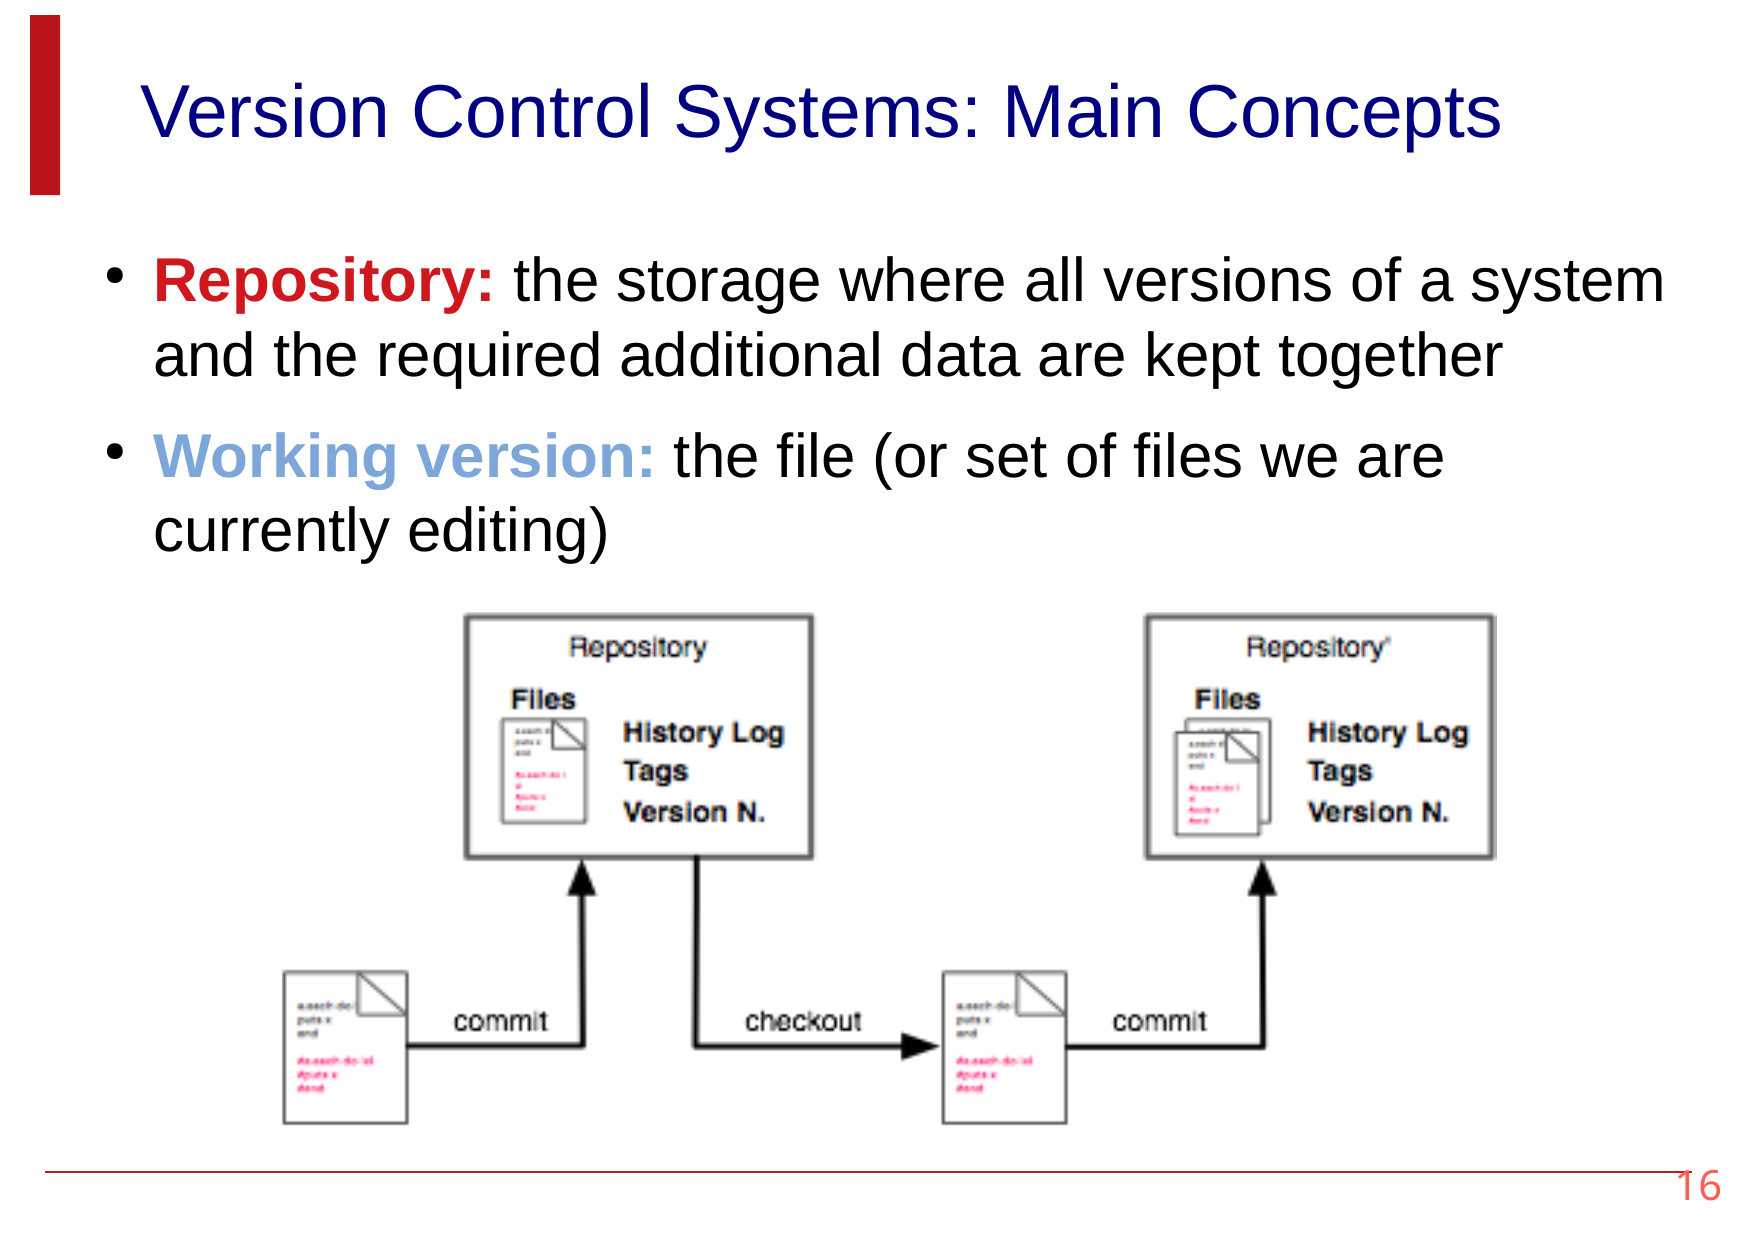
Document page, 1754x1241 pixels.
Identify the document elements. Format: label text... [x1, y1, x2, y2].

picture [278, 611, 1497, 1128]
list Repository: the storage where all versions of a system and the required additional data are kept together Working version: the file (or set of files we are currently editing) [87, 240, 1696, 586]
title Version Control Systems: Main Concepts [90, 19, 1726, 196]
text_box <number> [1660, 1159, 1737, 1231]
